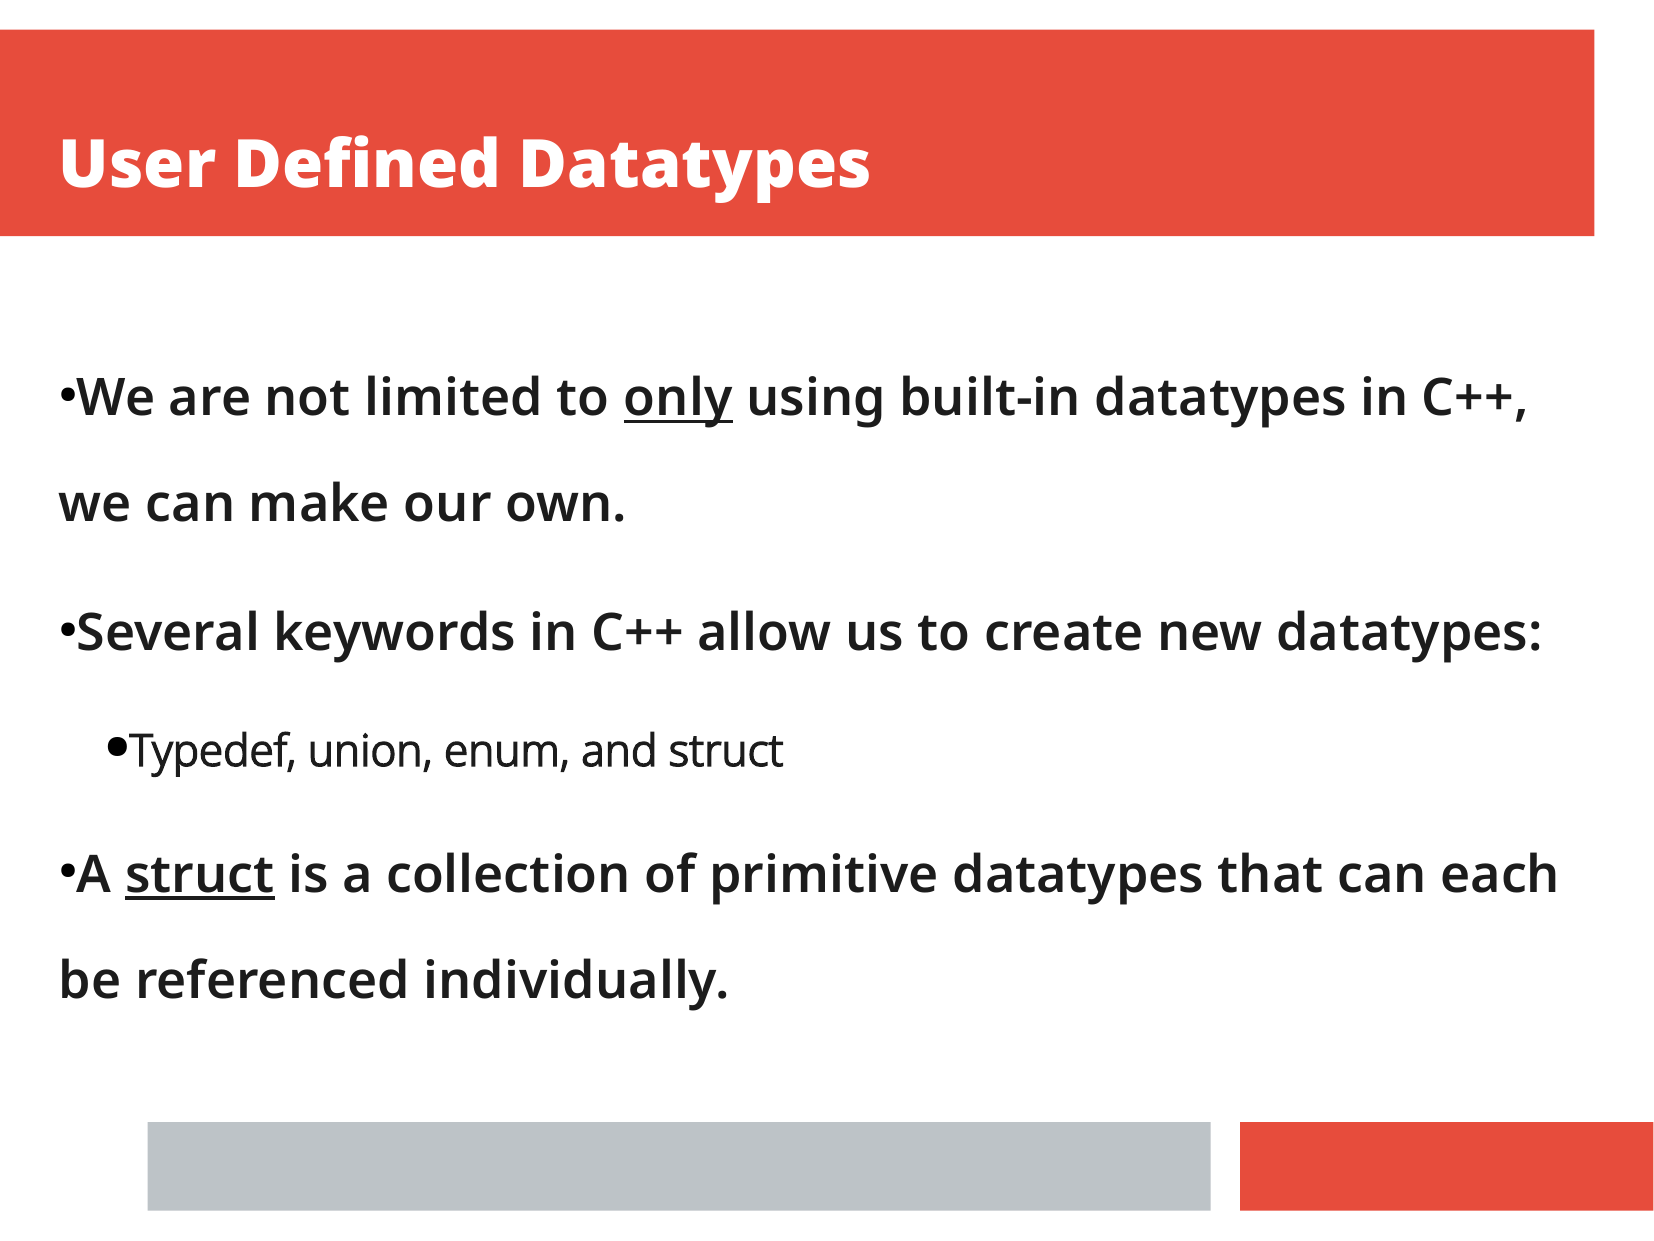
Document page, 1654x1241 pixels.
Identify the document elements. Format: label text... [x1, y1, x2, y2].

list We are not limited to only using built-in datatypes in C++, we can make our own. Several keywords in C++ allow us to create new datatypes: Typedef, union, enum, and struct A struct is a collection of primitive datatypes that can each be referenced individually. [59, 324, 1565, 1093]
title User Defined Datatypes [59, 59, 1595, 207]
